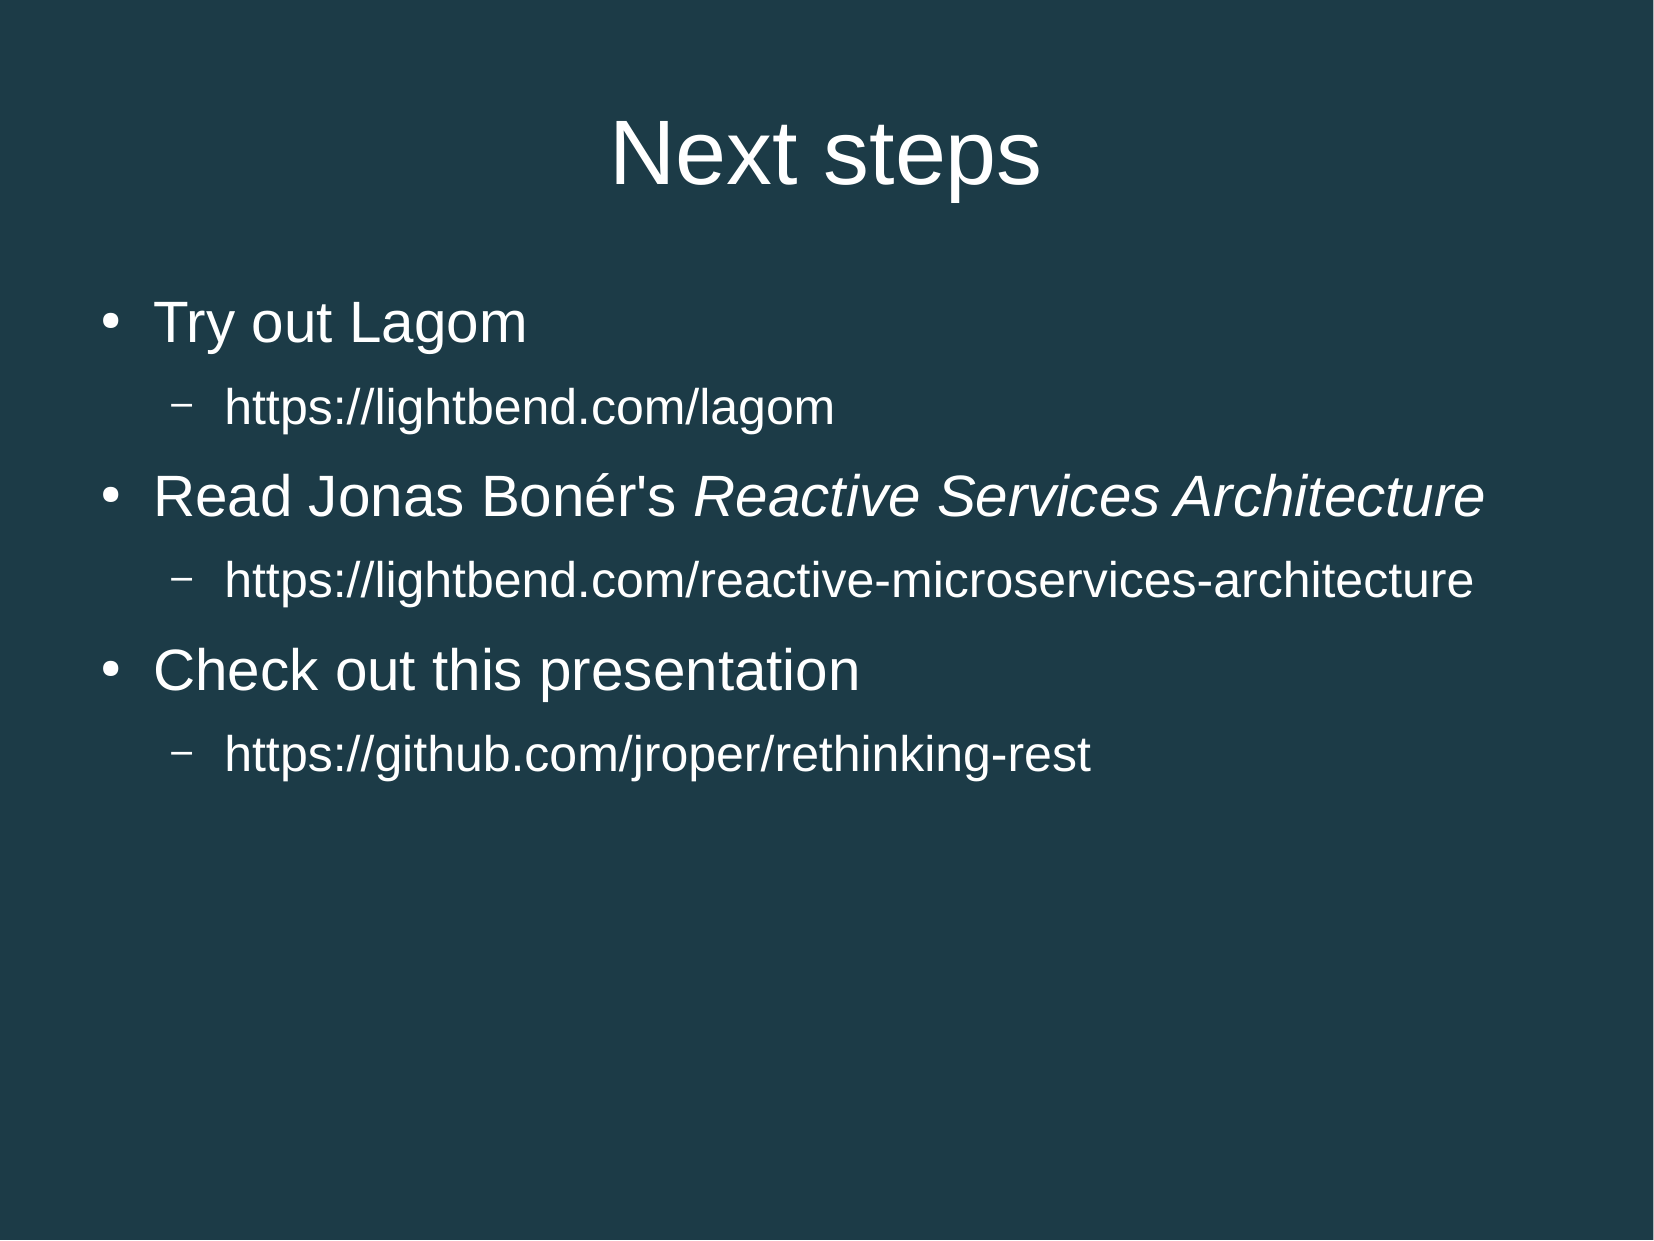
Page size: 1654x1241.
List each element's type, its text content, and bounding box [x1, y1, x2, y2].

title Next steps [82, 49, 1571, 257]
list Try out Lagom https://lightbend.com/lagom Read Jonas Bonér's Reactive Services Architecture https://lightbend.com/reactive-microservices-architecture Check out this presentation https://github.com/jroper/rethinking-rest [82, 290, 1571, 1010]
